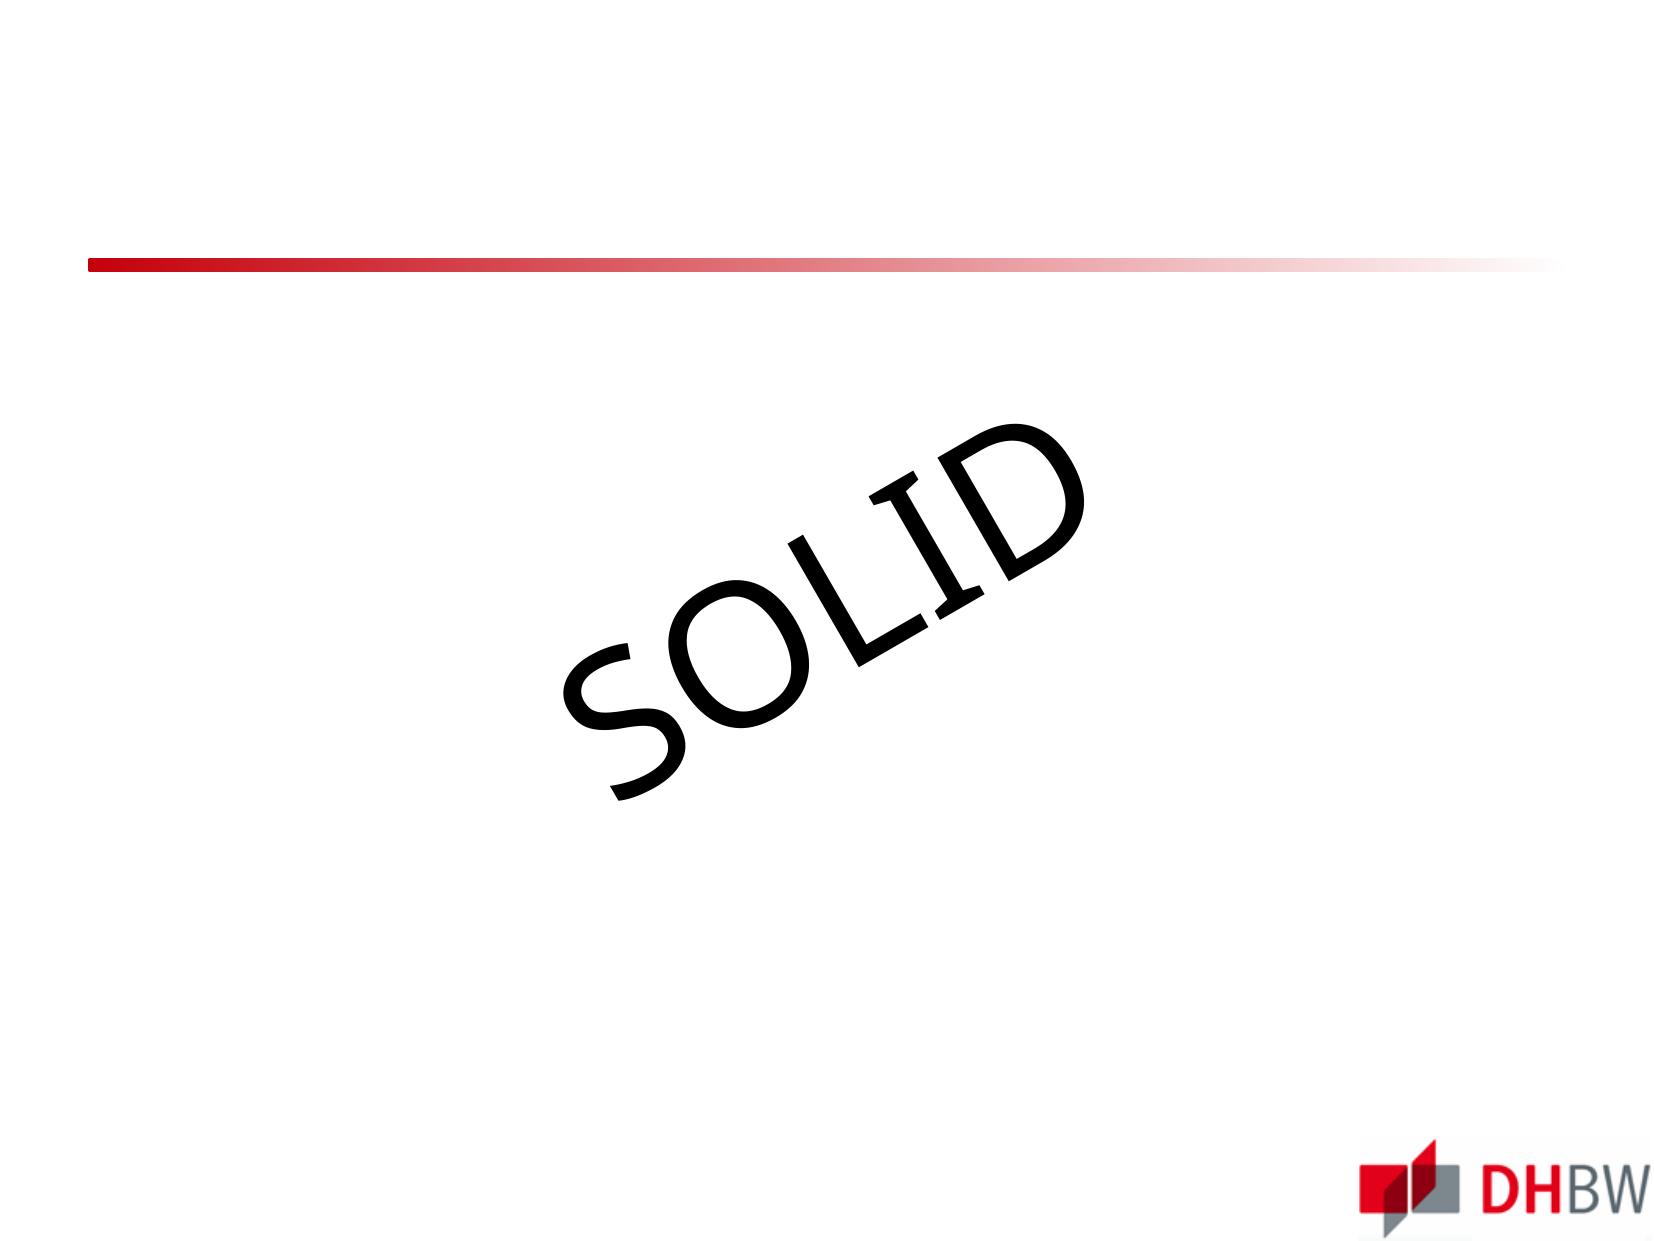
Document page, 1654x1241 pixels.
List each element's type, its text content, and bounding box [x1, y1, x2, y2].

picture [1358, 1137, 1652, 1241]
title SOLID [111, 102, 1542, 1091]
